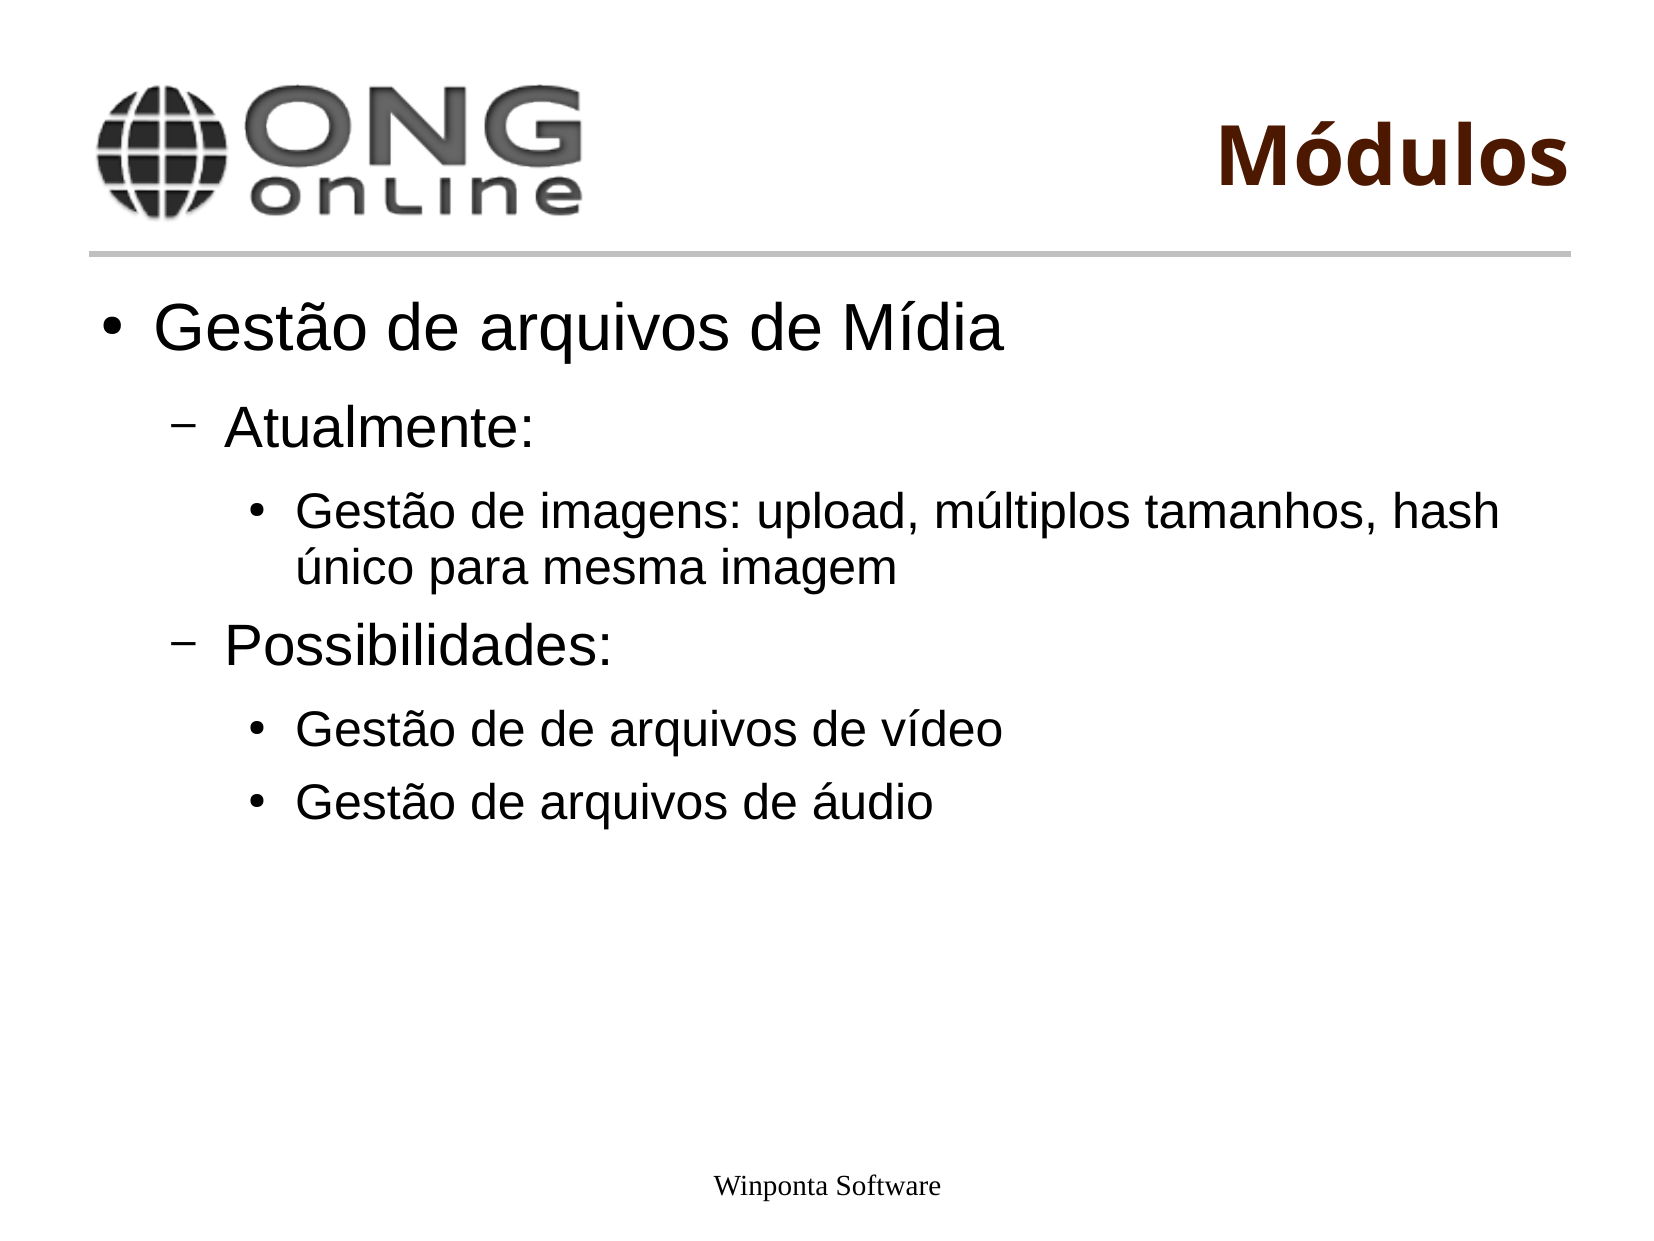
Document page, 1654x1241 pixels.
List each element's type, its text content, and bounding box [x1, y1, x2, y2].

list Gestão de arquivos de Mídia Atualmente: Gestão de imagens: upload, múltiplos tamanhos, hash único para mesma imagem Possibilidades: Gestão de de arquivos de vídeo Gestão de arquivos de áudio [82, 290, 1538, 1158]
title Módulos [82, 49, 1571, 257]
